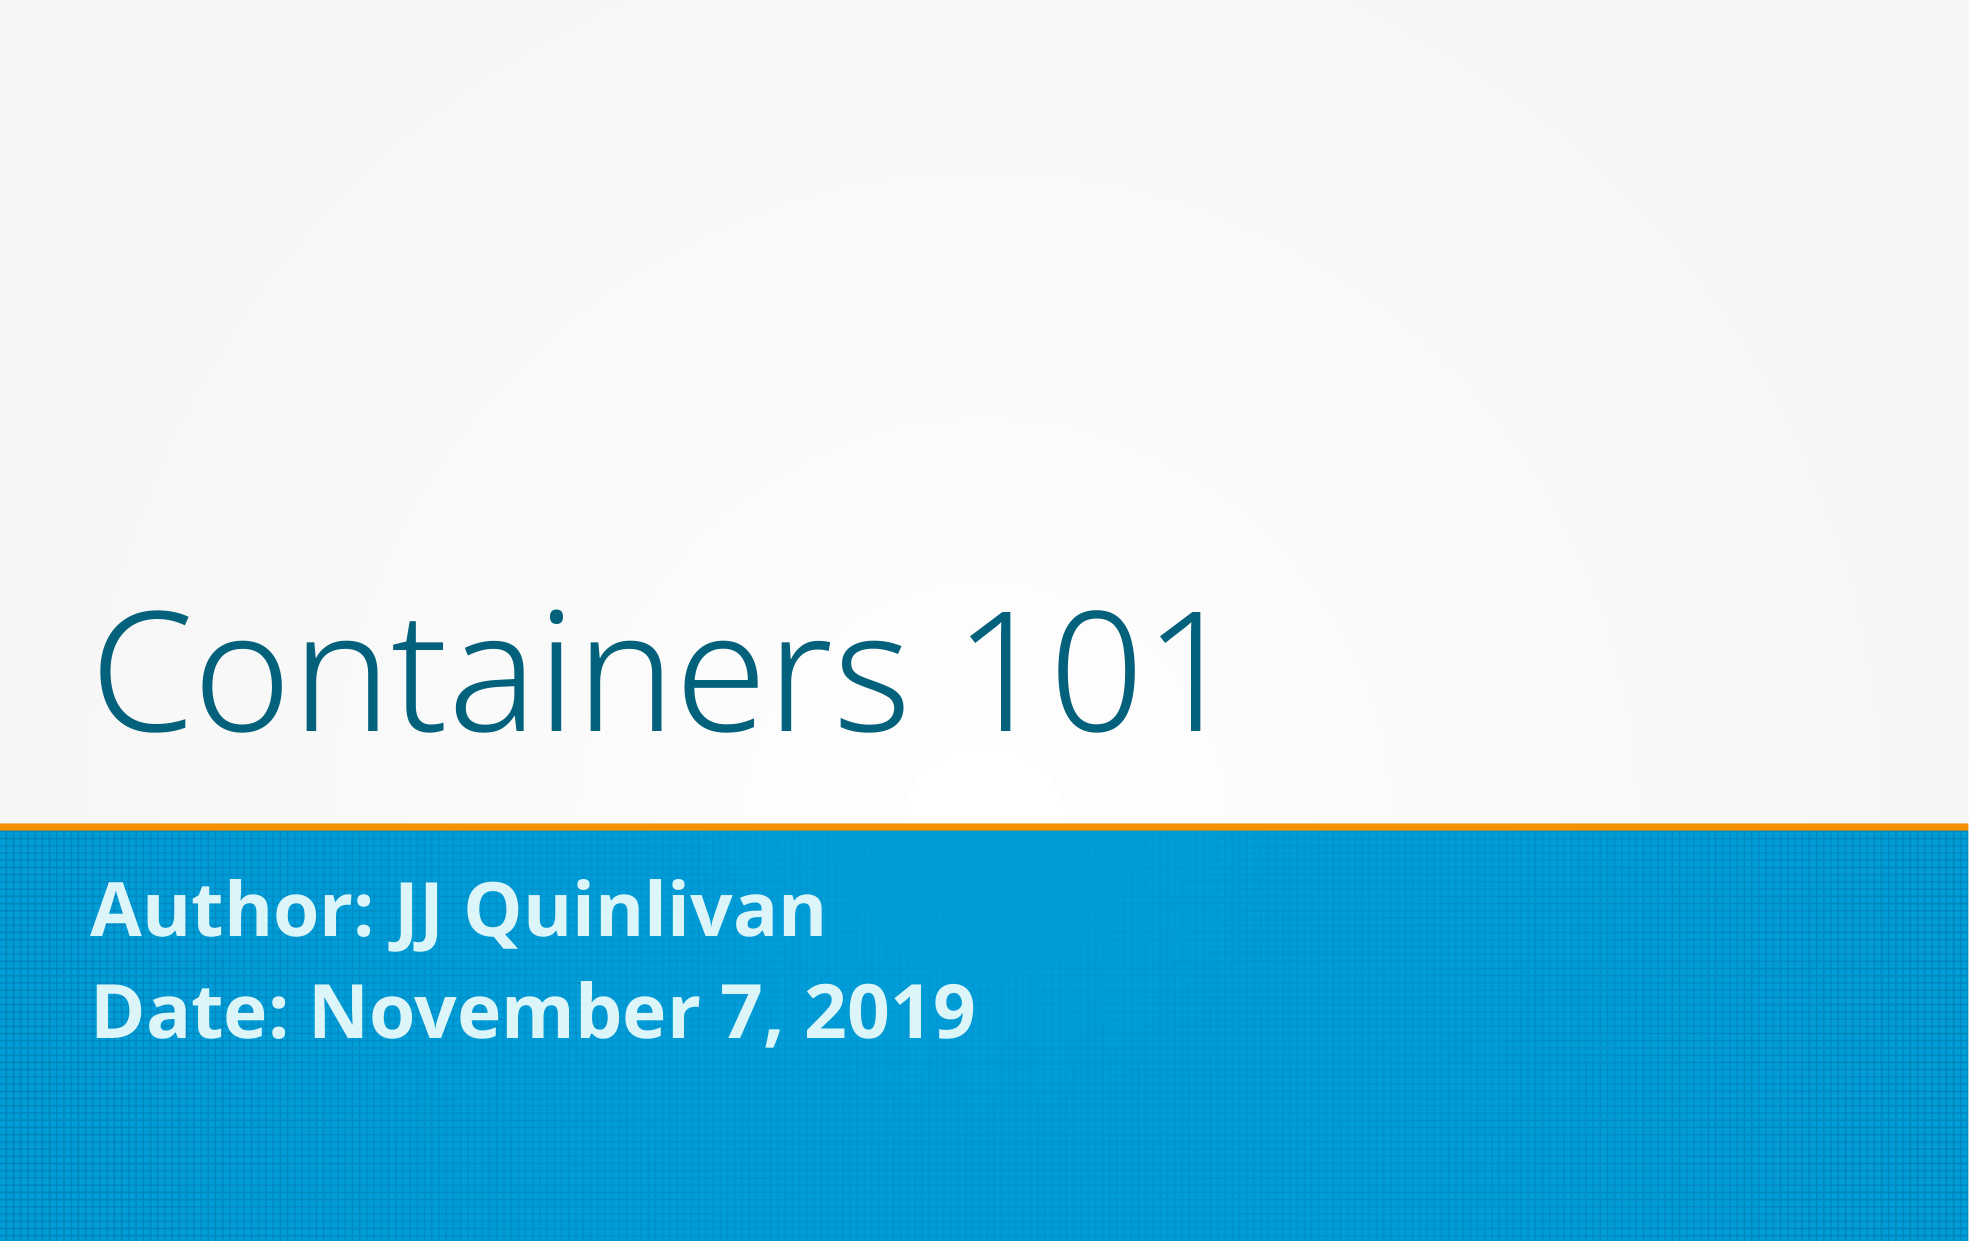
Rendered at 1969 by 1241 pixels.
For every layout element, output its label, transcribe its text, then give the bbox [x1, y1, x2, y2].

title Containers 101 [90, 49, 1862, 781]
picture [0, 0, 1969, 830]
subtitle Author: JJ Quinlivan Date: November 7, 2019 [90, 855, 1861, 1111]
